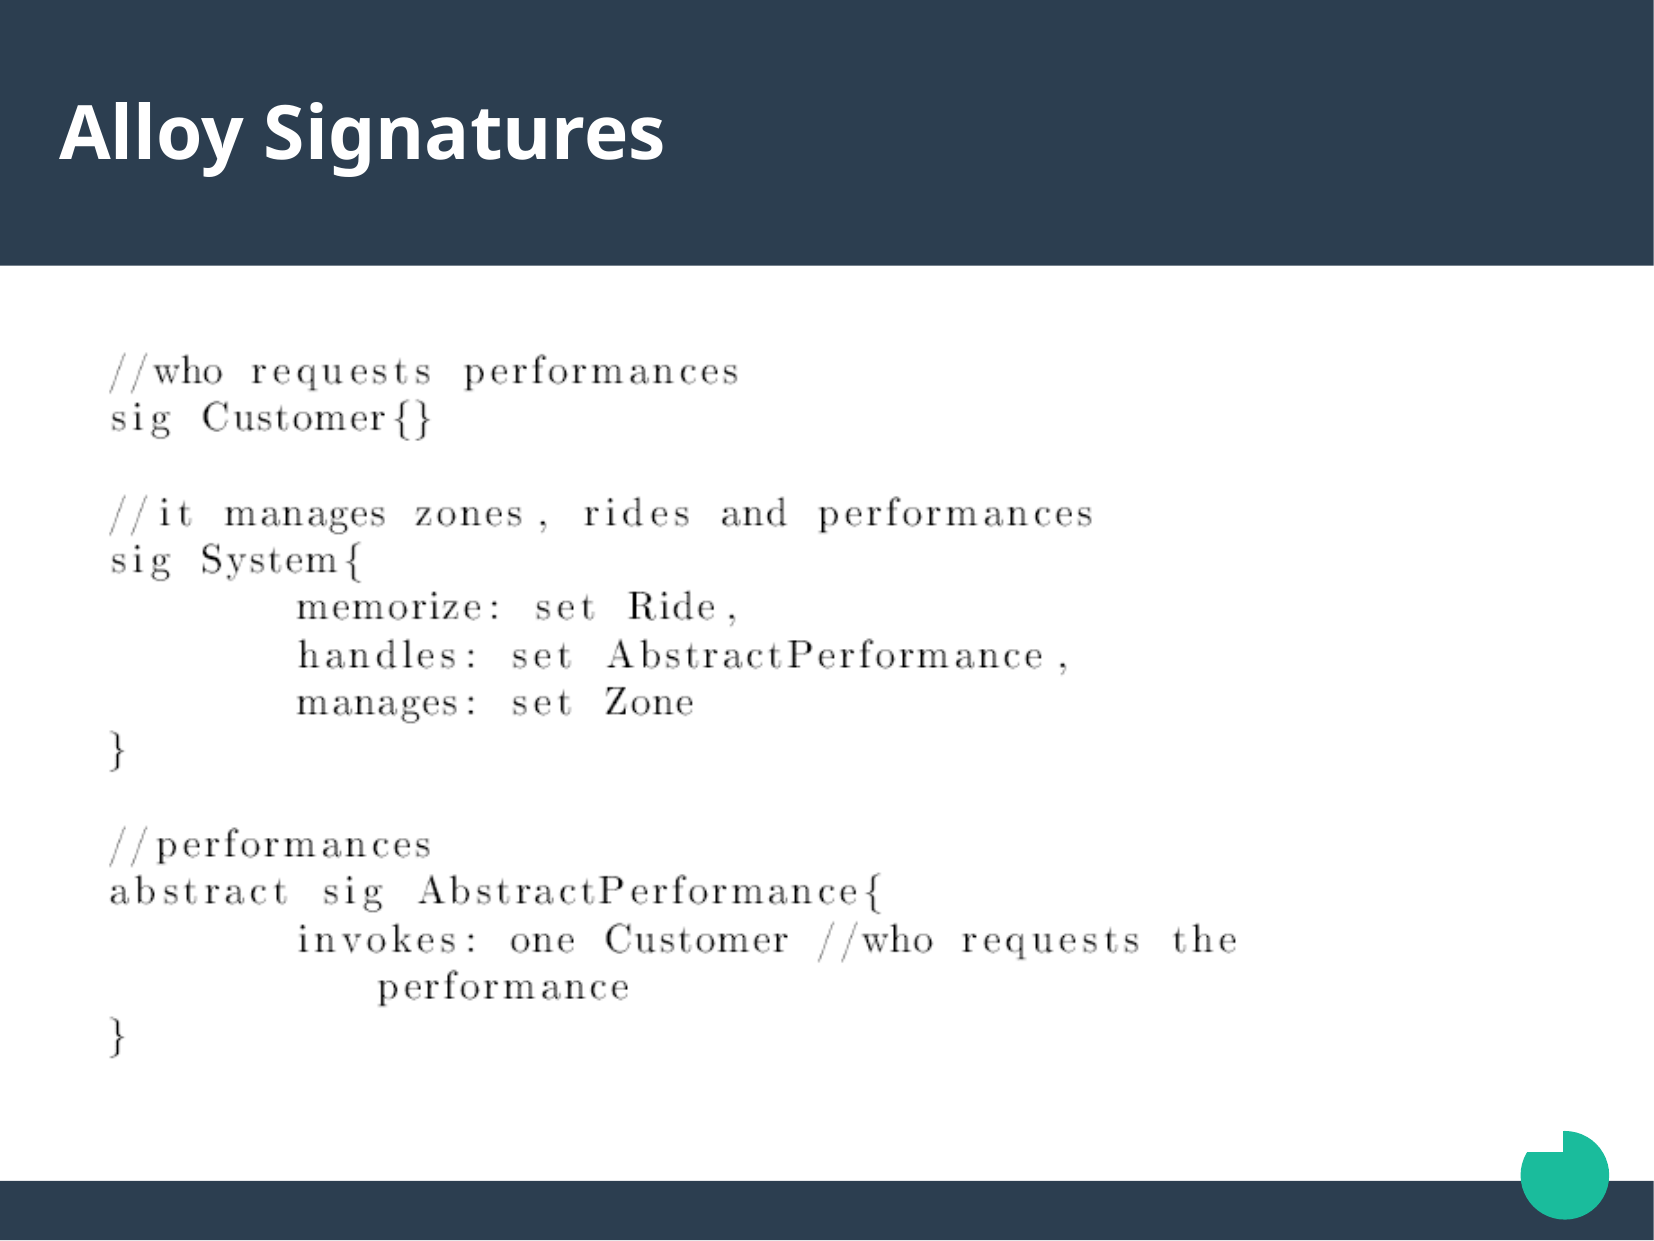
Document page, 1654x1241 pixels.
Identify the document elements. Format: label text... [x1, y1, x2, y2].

picture [90, 324, 1563, 1152]
title Alloy Signatures [59, 49, 1595, 207]
